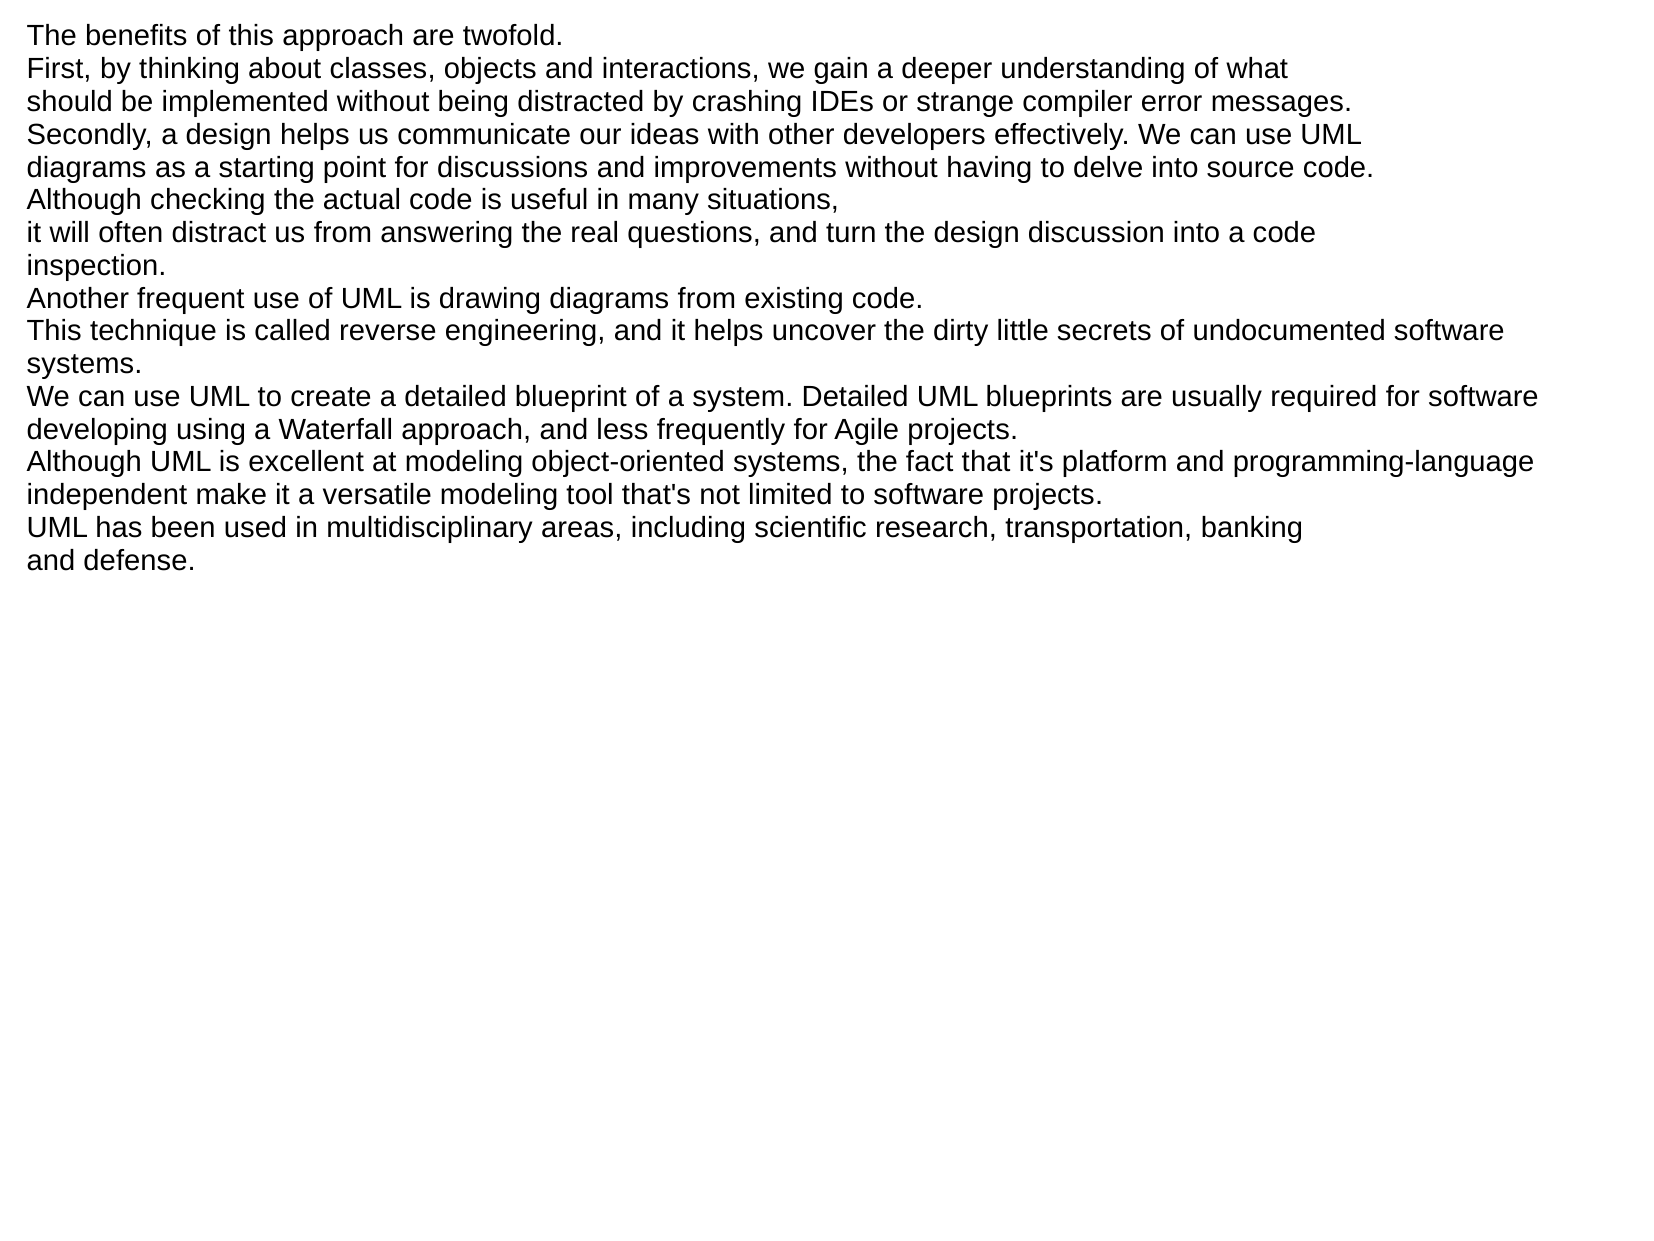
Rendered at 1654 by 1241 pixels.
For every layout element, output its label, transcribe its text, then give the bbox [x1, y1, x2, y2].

text_box The benefits of this approach are twofold. First, by thinking about classes, objects and interactions, we gain a deeper understanding of what should be implemented without being distracted by crashing IDEs or strange compiler error messages. Secondly, a design helps us communicate our ideas with other developers effectively. We can use UML diagrams as a starting point for discussions and improvements without having to delve into source code. Although checking the actual code is useful in many situations, it will often distract us from answering the real questions, and turn the design discussion into a code inspection. Another frequent use of UML is drawing diagrams from existing code. This technique is called reverse engineering, and it helps uncover the dirty little secrets of undocumented software systems. We can use UML to create a detailed blueprint of a system. Detailed UML blueprints are usually required for software developing using a Waterfall approach, and less frequently for Agile projects. Although UML is excellent at modeling object-oriented systems, the fact that it's platform and programming-language independent make it a versatile modeling tool that's not limited to software projects. UML has been used in multidisciplinary areas, including scientific research, transportation, banking and defense. [11, 11, 1636, 602]
